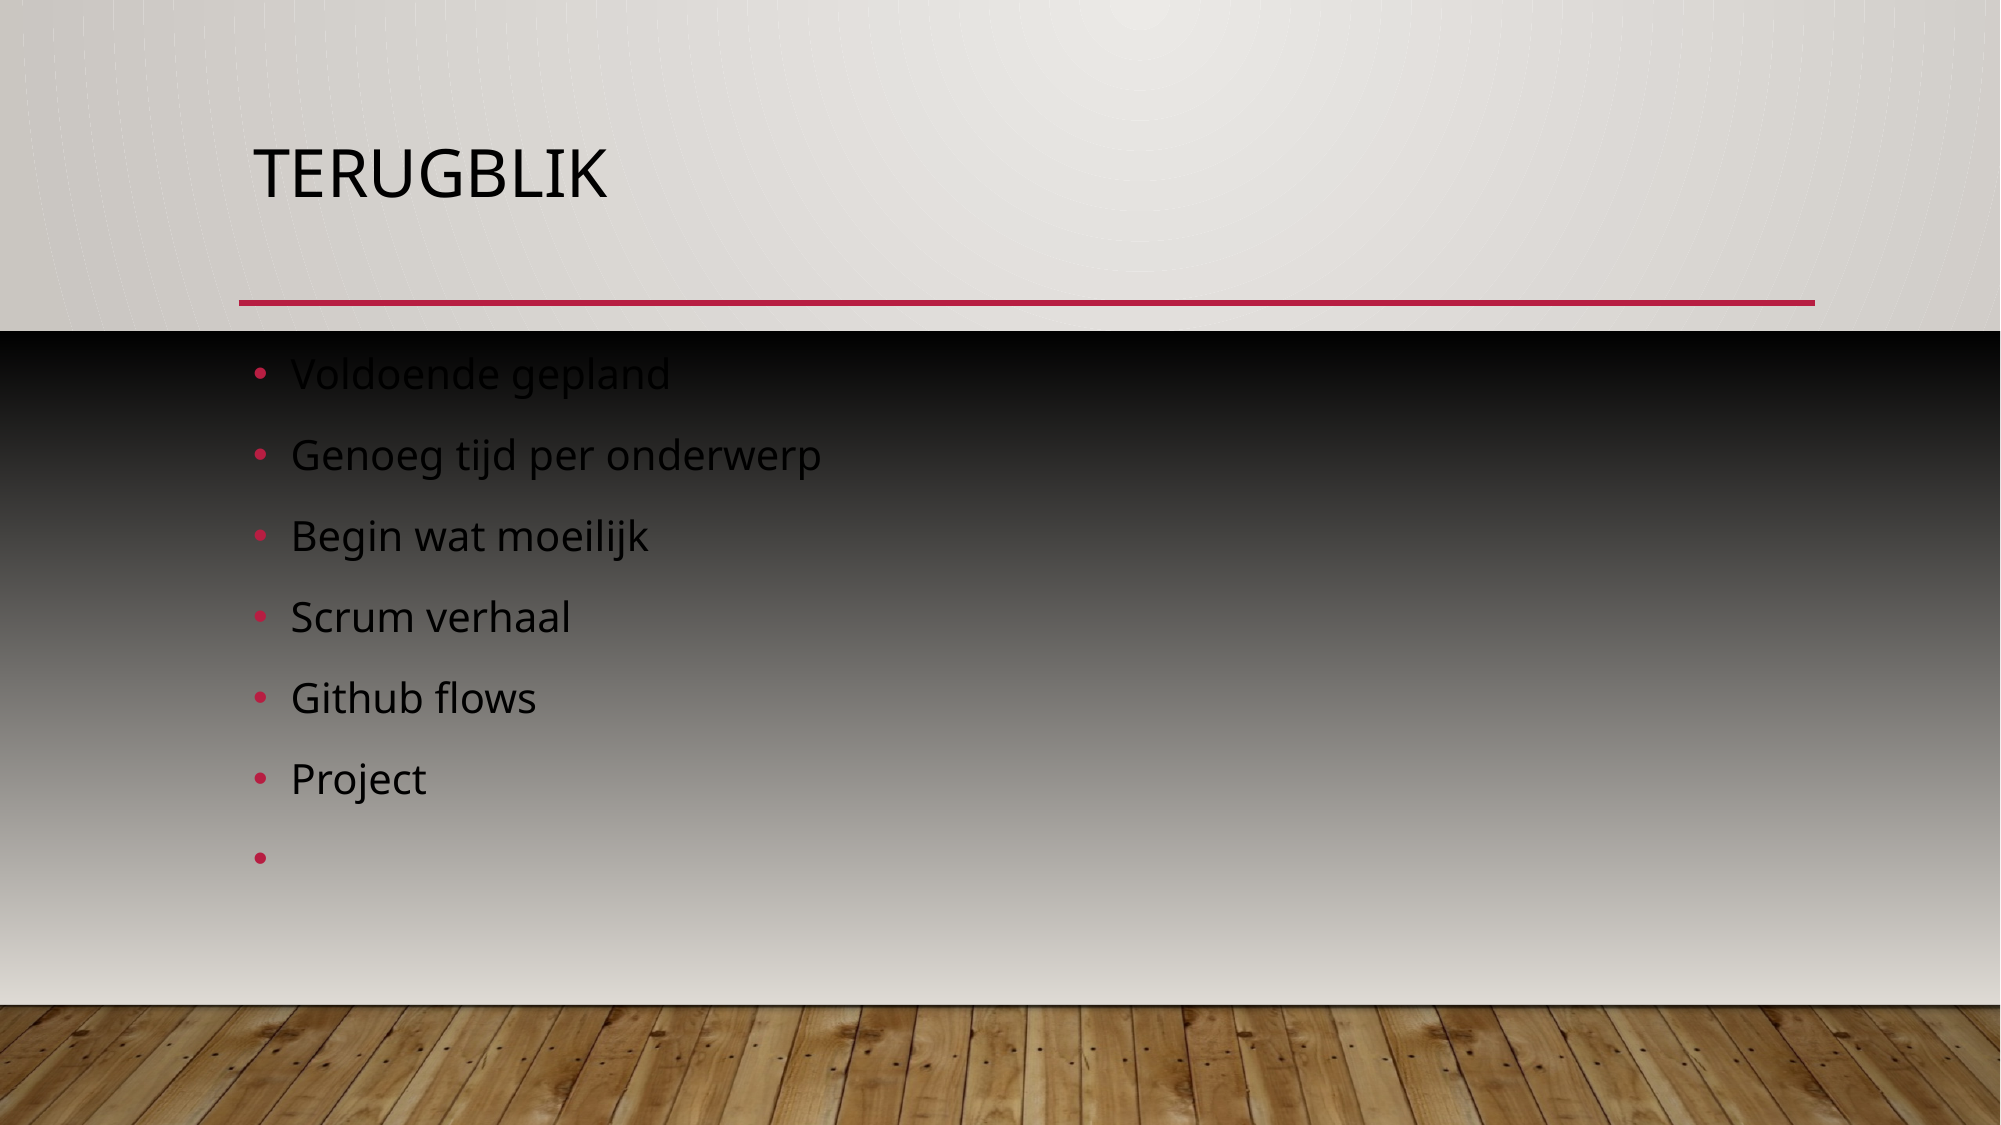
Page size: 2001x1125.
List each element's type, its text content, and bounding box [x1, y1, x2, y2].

list Voldoende gepland Genoeg tijd per onderwerp Begin wat moeilijk Scrum verhaal Github flows Project [238, 330, 1814, 897]
title terugblik [238, 131, 1814, 305]
